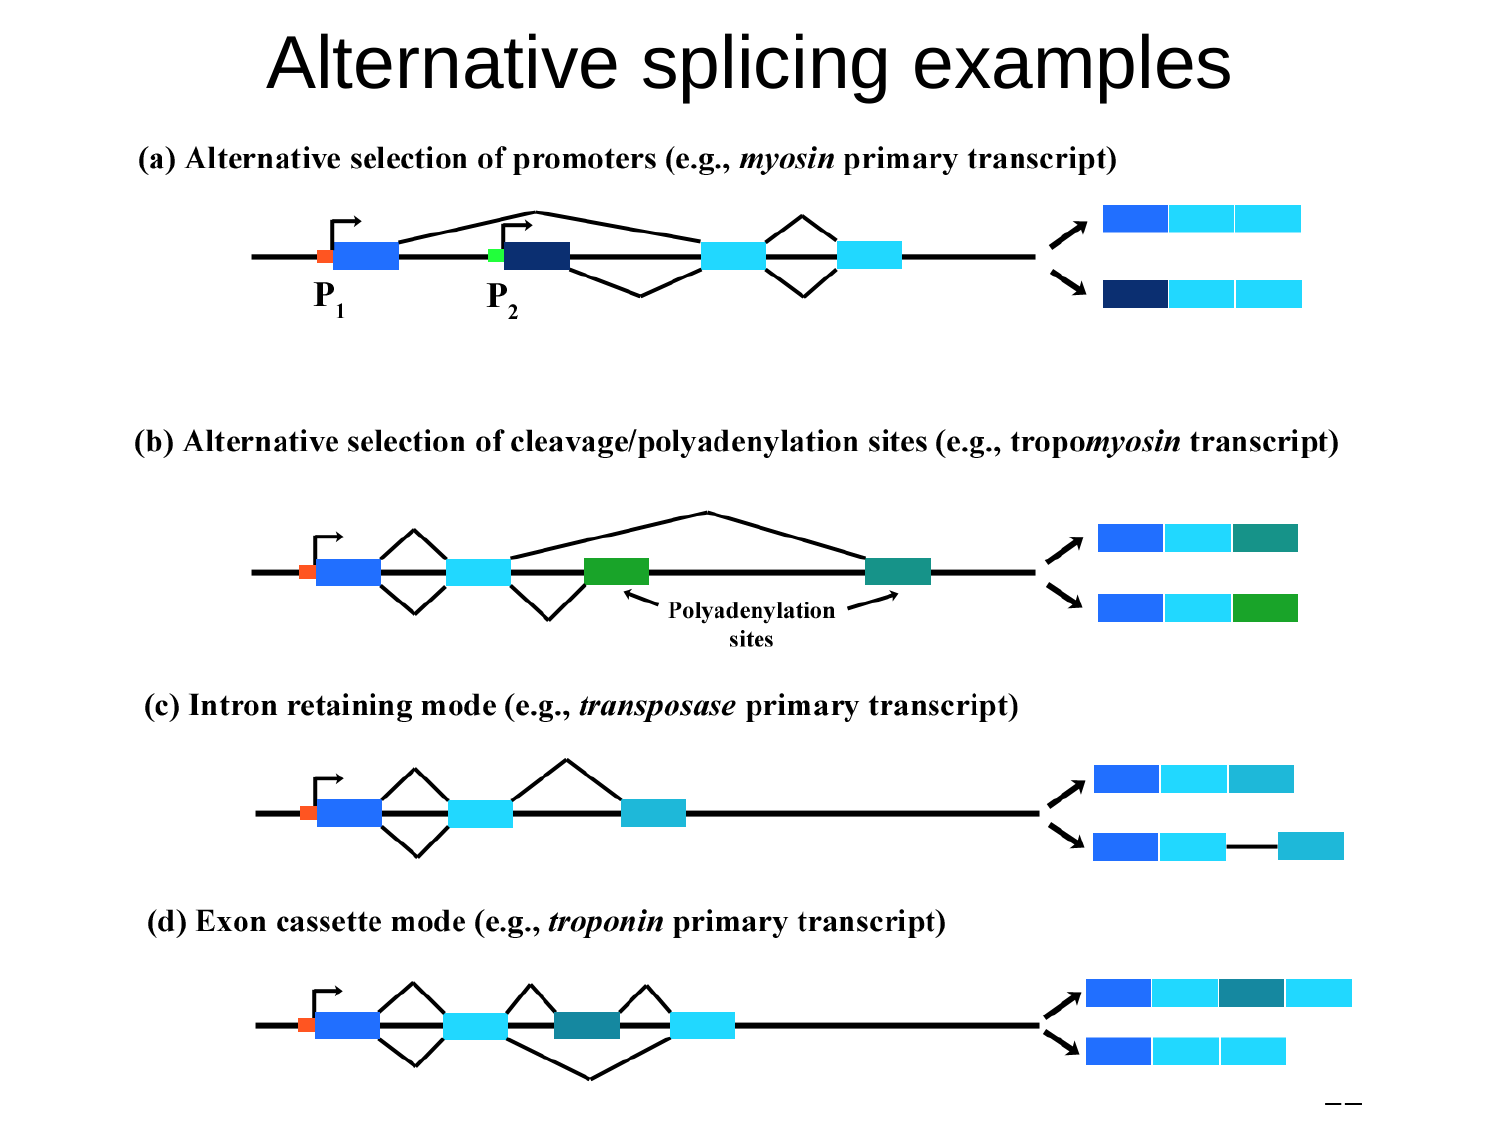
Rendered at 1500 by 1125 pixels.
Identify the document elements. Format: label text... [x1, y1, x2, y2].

picture [112, 124, 1363, 1103]
title Alternative splicing examples [0, 12, 1500, 113]
